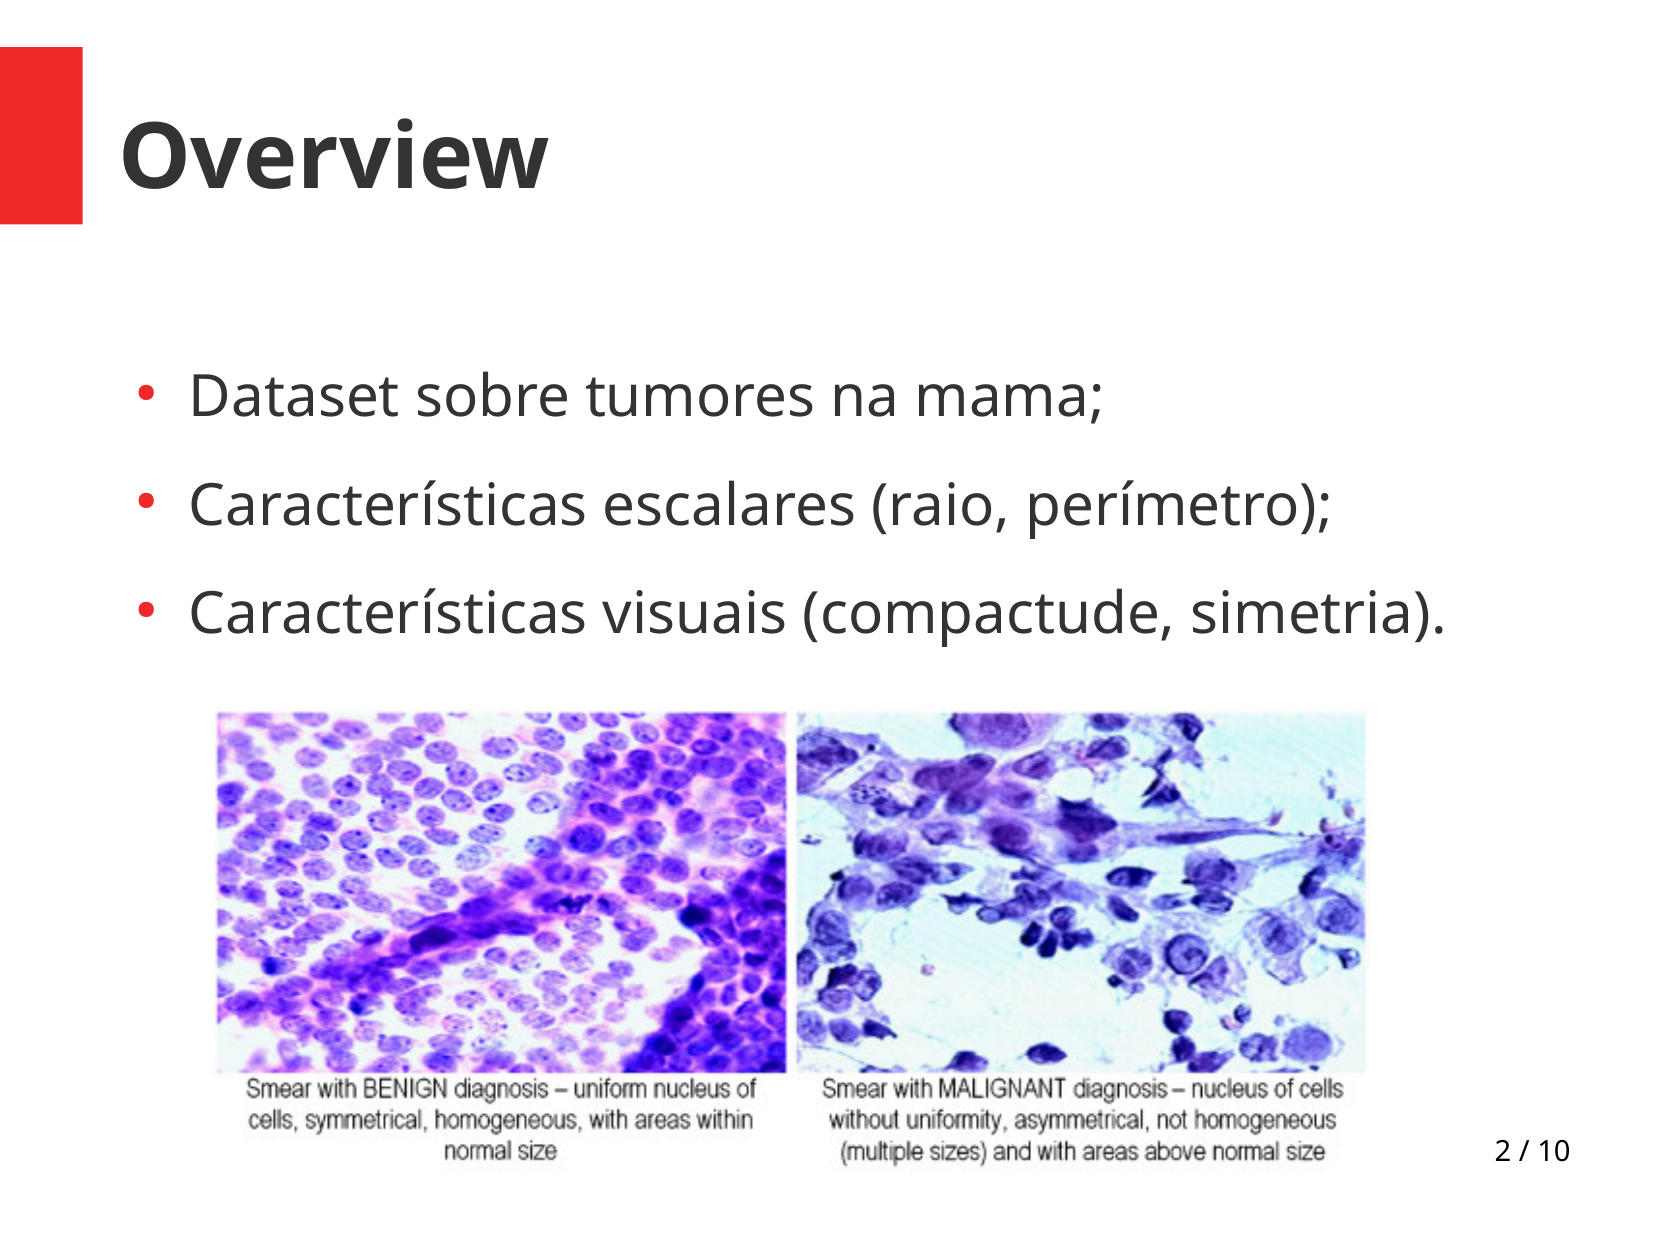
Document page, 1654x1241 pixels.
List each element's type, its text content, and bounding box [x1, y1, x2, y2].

list Dataset sobre tumores na mama; Características escalares (raio, perímetro); Características visuais (compactude, simetria). [118, 354, 1536, 1074]
picture [212, 708, 1371, 1172]
title Overview [118, 49, 1571, 257]
